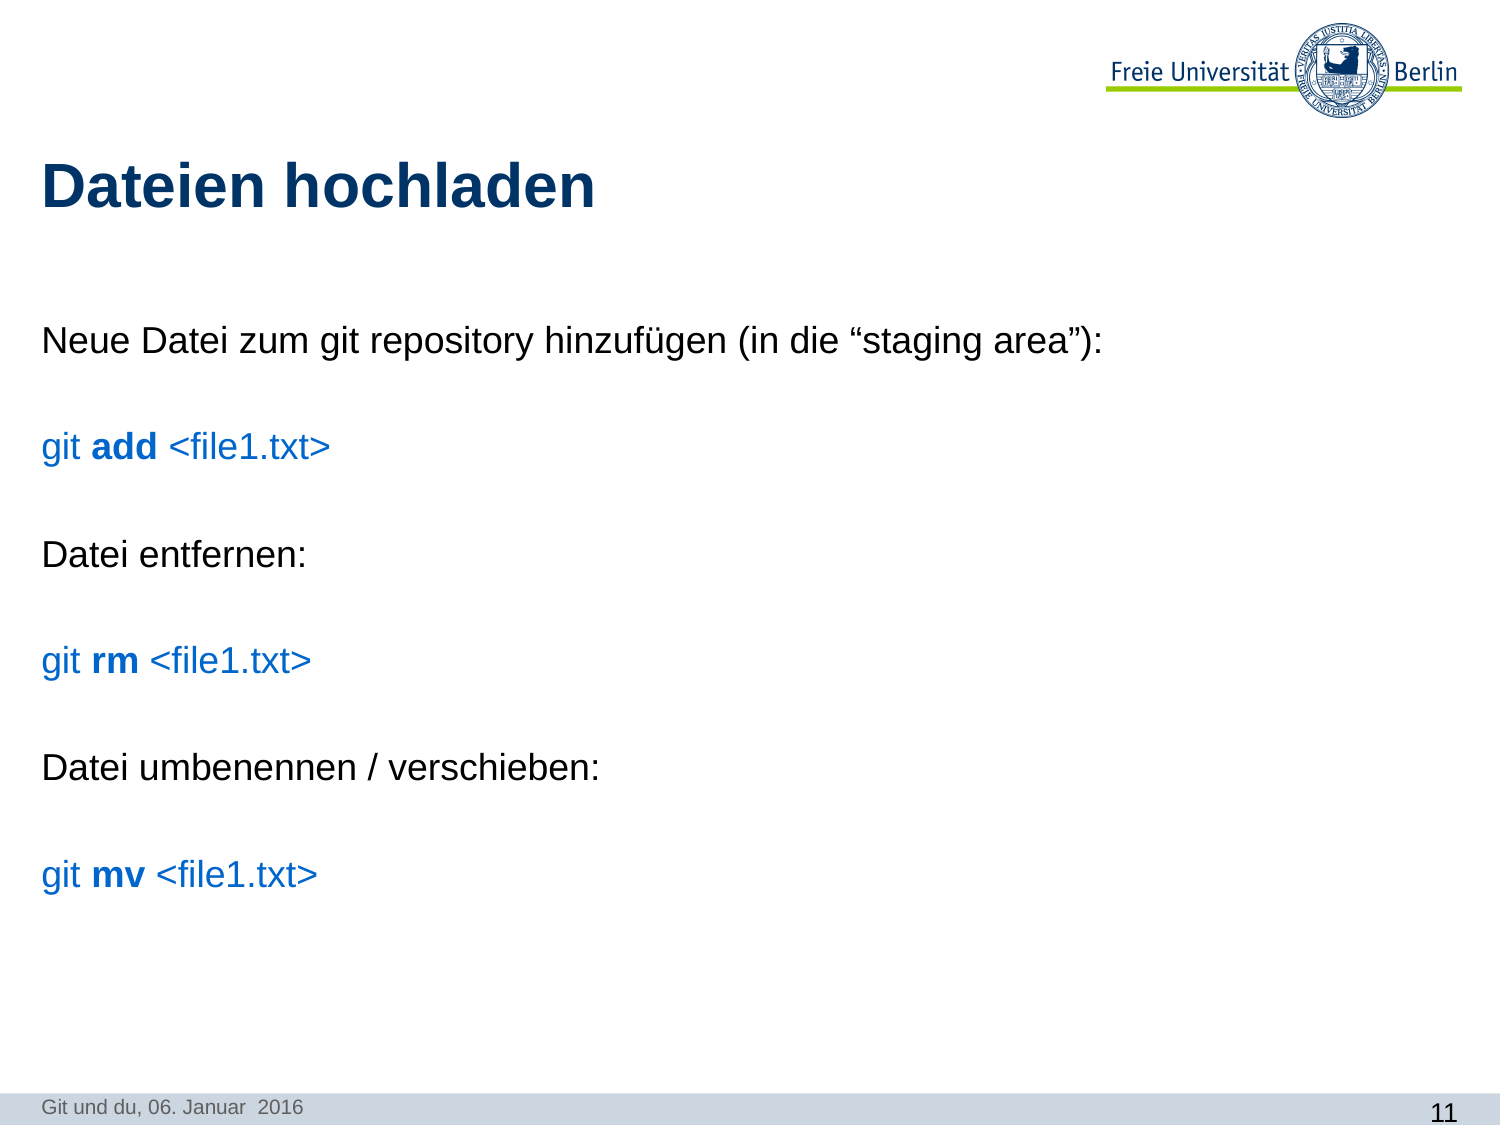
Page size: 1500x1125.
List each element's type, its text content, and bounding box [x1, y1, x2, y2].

picture [1106, 23, 1462, 118]
list Neue Datei zum git repository hinzufügen (in die “staging area”): git add <file1.txt> Datei entfernen: git rm <file1.txt> Datei umbenennen / verschieben: git mv <file1.txt> [41, 265, 1460, 1064]
title Dateien hochladen [41, 150, 1460, 221]
